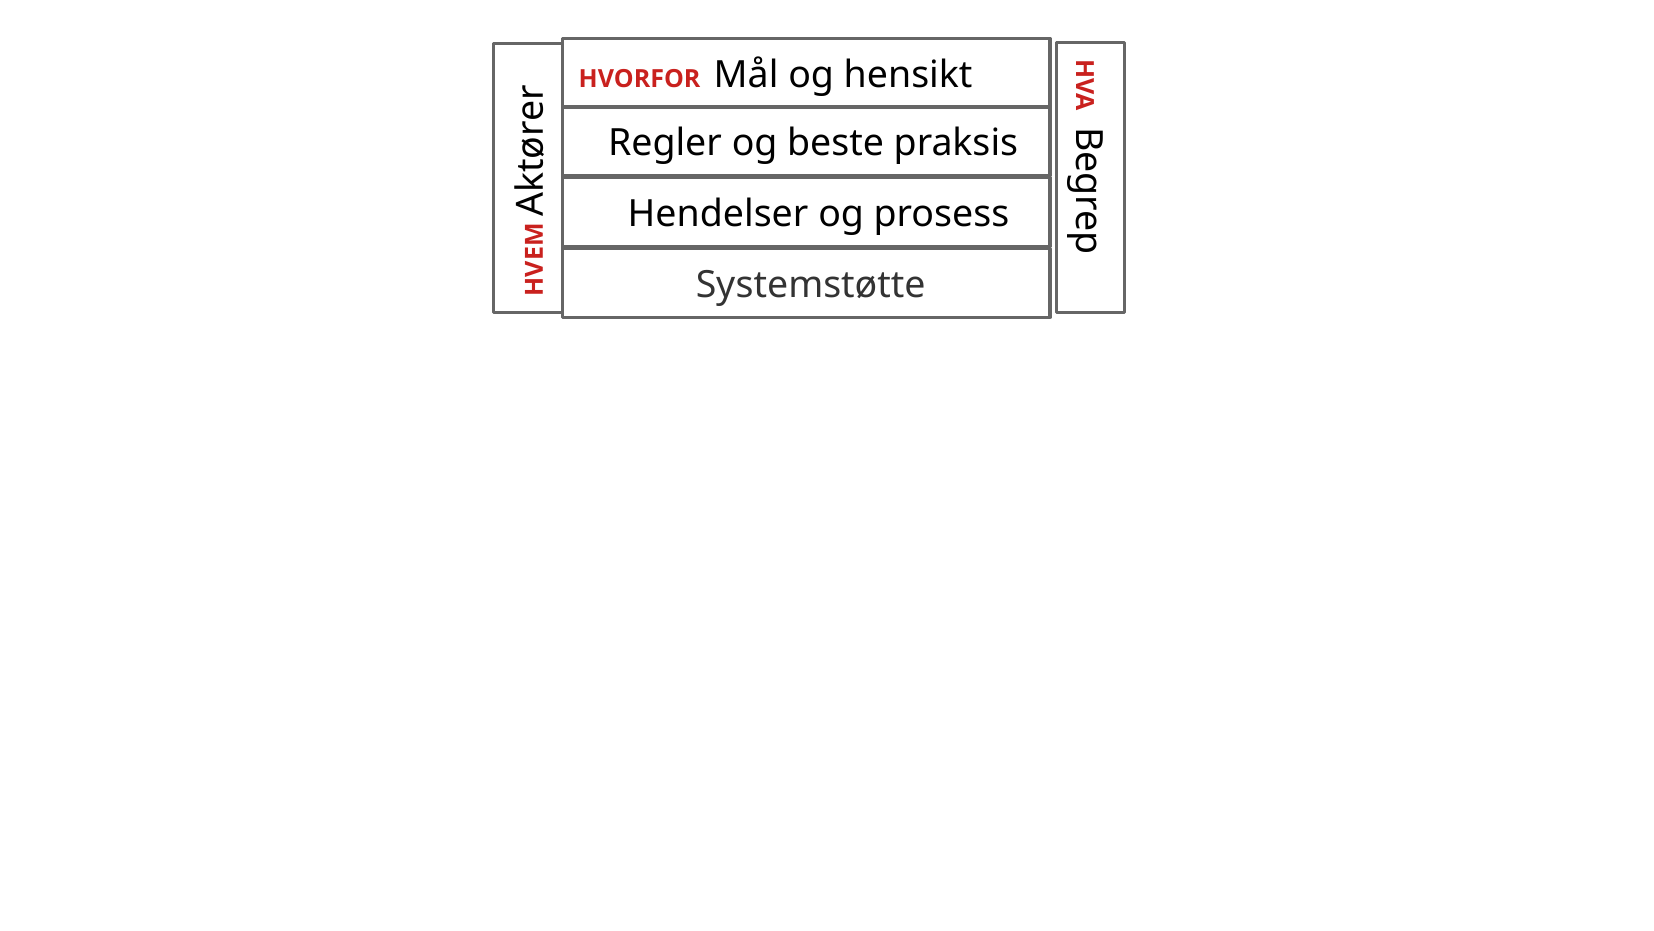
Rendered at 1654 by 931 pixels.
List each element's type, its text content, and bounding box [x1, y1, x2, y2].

text_box Regler og beste praksis [564, 111, 1051, 171]
text_box HVEM Aktører [493, 43, 554, 313]
text_box HVA Begrep [1060, 42, 1121, 313]
text_box Systemstøtte [564, 253, 1051, 313]
text_box HVORFOR Mål og hensikt [564, 43, 1051, 103]
text_box Hendelser og prosess [564, 182, 1051, 242]
